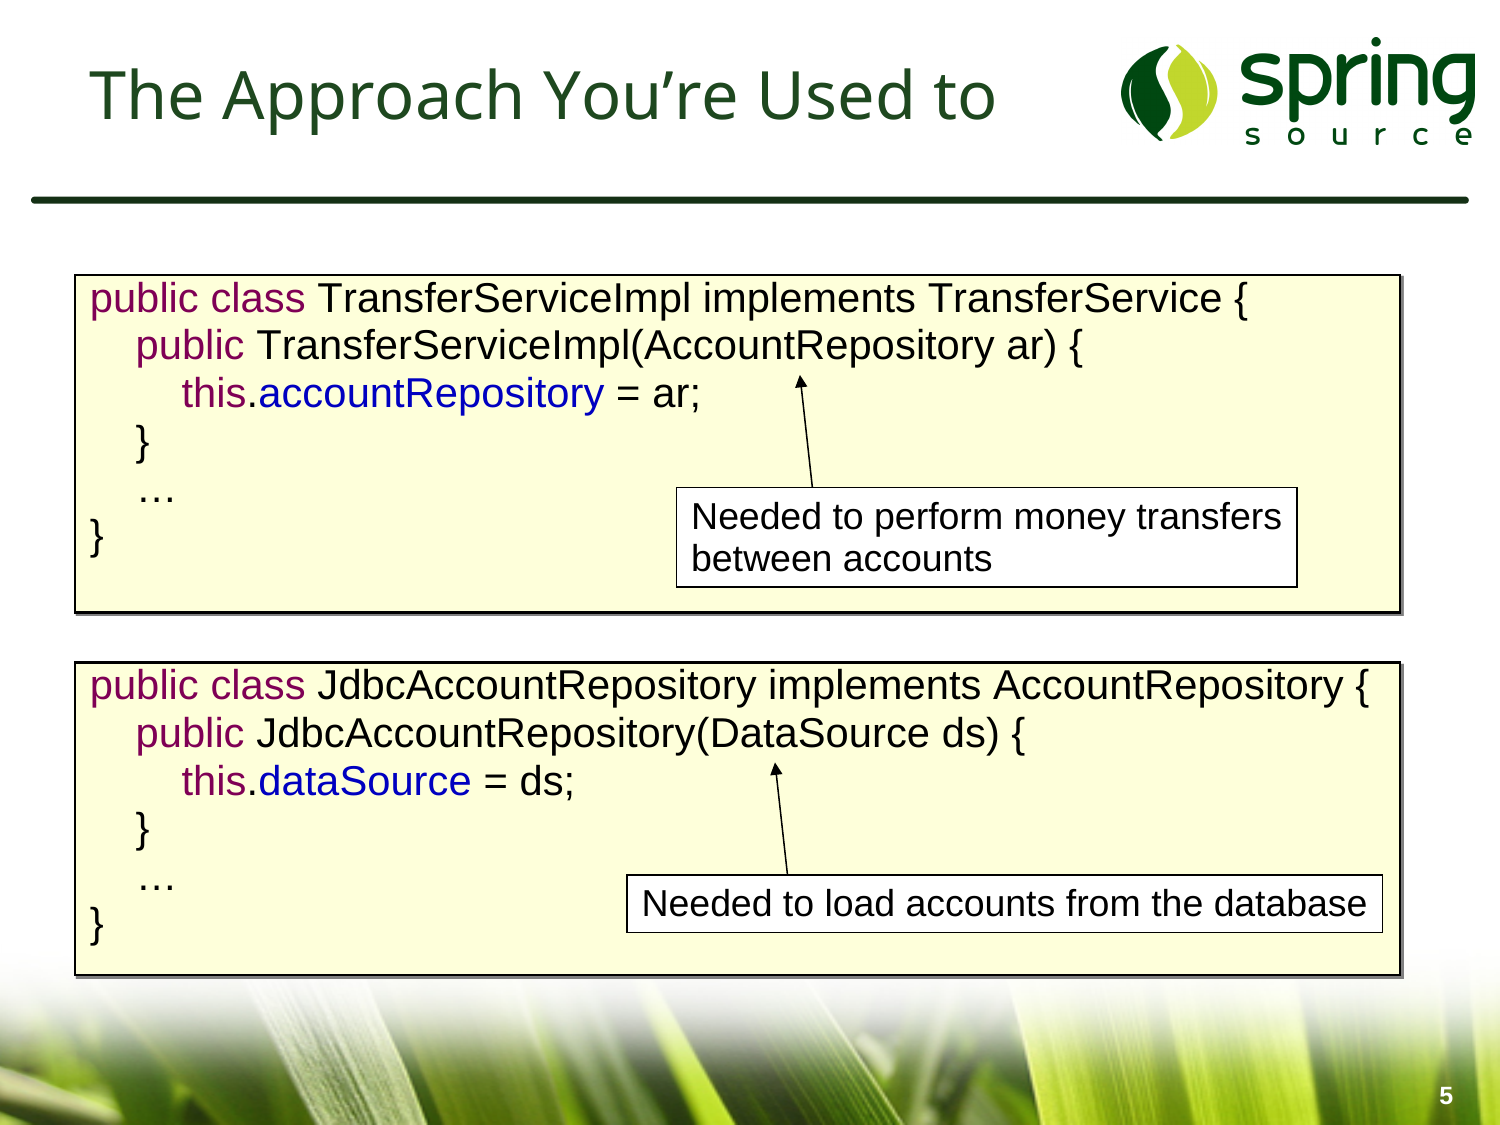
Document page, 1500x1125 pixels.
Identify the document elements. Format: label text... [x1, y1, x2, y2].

title The Approach You’re Used to [74, 0, 1388, 188]
picture [1388, 37, 1475, 145]
text_box Needed to load accounts from the database [626, 875, 1383, 933]
list public class TransferServiceImpl implements TransferService { public TransferServiceImpl(AccountRepository ar) { this.accountRepository = ar; } … } [74, 274, 1400, 613]
picture [0, 944, 1500, 1125]
text_box public class JdbcAccountRepository implements AccountRepository { public JdbcAccountRepository(DataSource ds) { this.dataSource = ds; } … } [74, 662, 1400, 976]
text_box Needed to perform money transfers between accounts [676, 487, 1298, 587]
